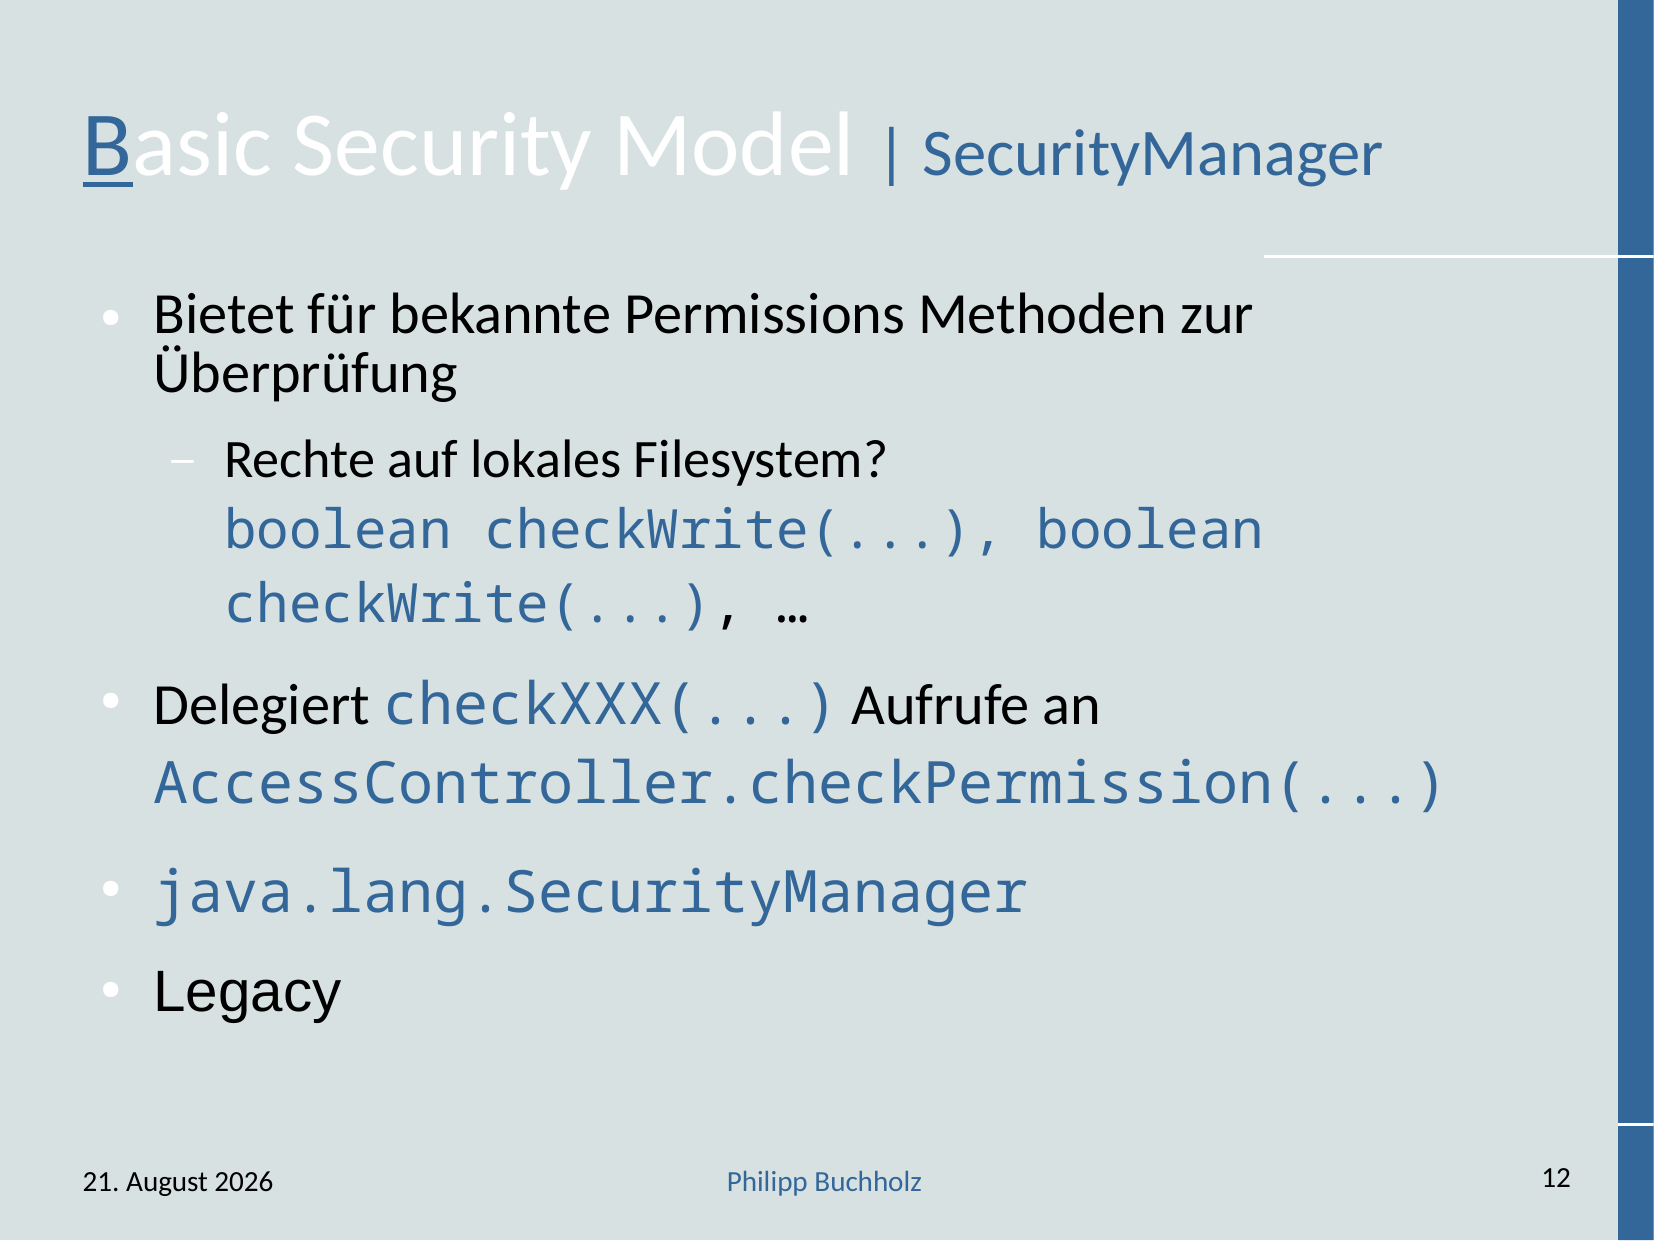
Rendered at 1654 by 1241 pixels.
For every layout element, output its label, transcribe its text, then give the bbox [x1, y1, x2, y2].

title Basic Security Model | SecurityManager [82, 40, 1571, 266]
list Bietet für bekannte Permissions Methoden zur Überprüfung Rechte auf lokales Filesystem? boolean checkWrite(...), boolean checkWrite(...), … Delegiert checkXXX(...) Aufrufe an AccessController.checkPermission(...) java.lang.SecurityManager Legacy [82, 290, 1571, 1192]
